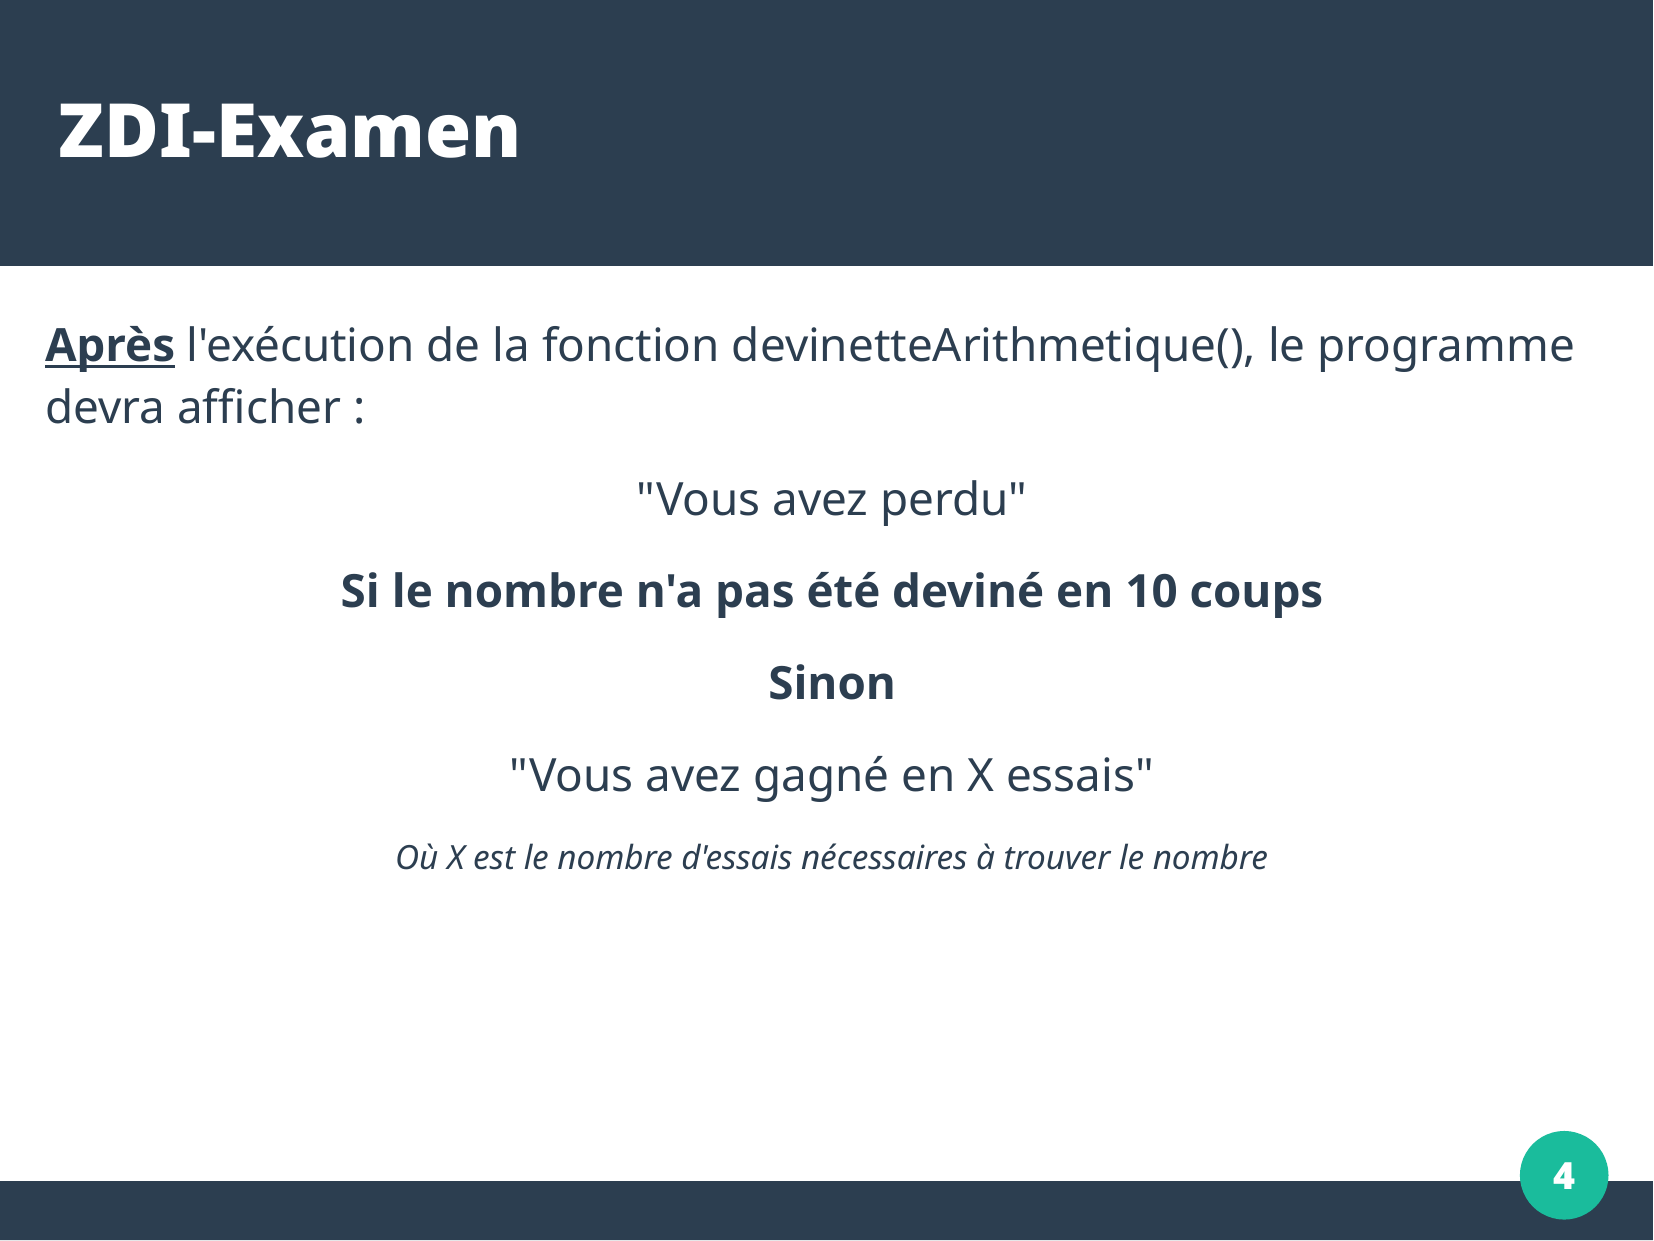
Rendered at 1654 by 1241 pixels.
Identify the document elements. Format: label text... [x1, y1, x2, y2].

title ZDI-Examen [58, 49, 1594, 207]
list Après l'exécution de la fonction devinetteArithmetique(), le programme devra afficher : "Vous avez perdu" Si le nombre n'a pas été deviné en 10 coups Sinon "Vous avez gagné en X essais" Où X est le nombre d'essais nécessaires à trouver le nombre [44, 312, 1620, 1140]
